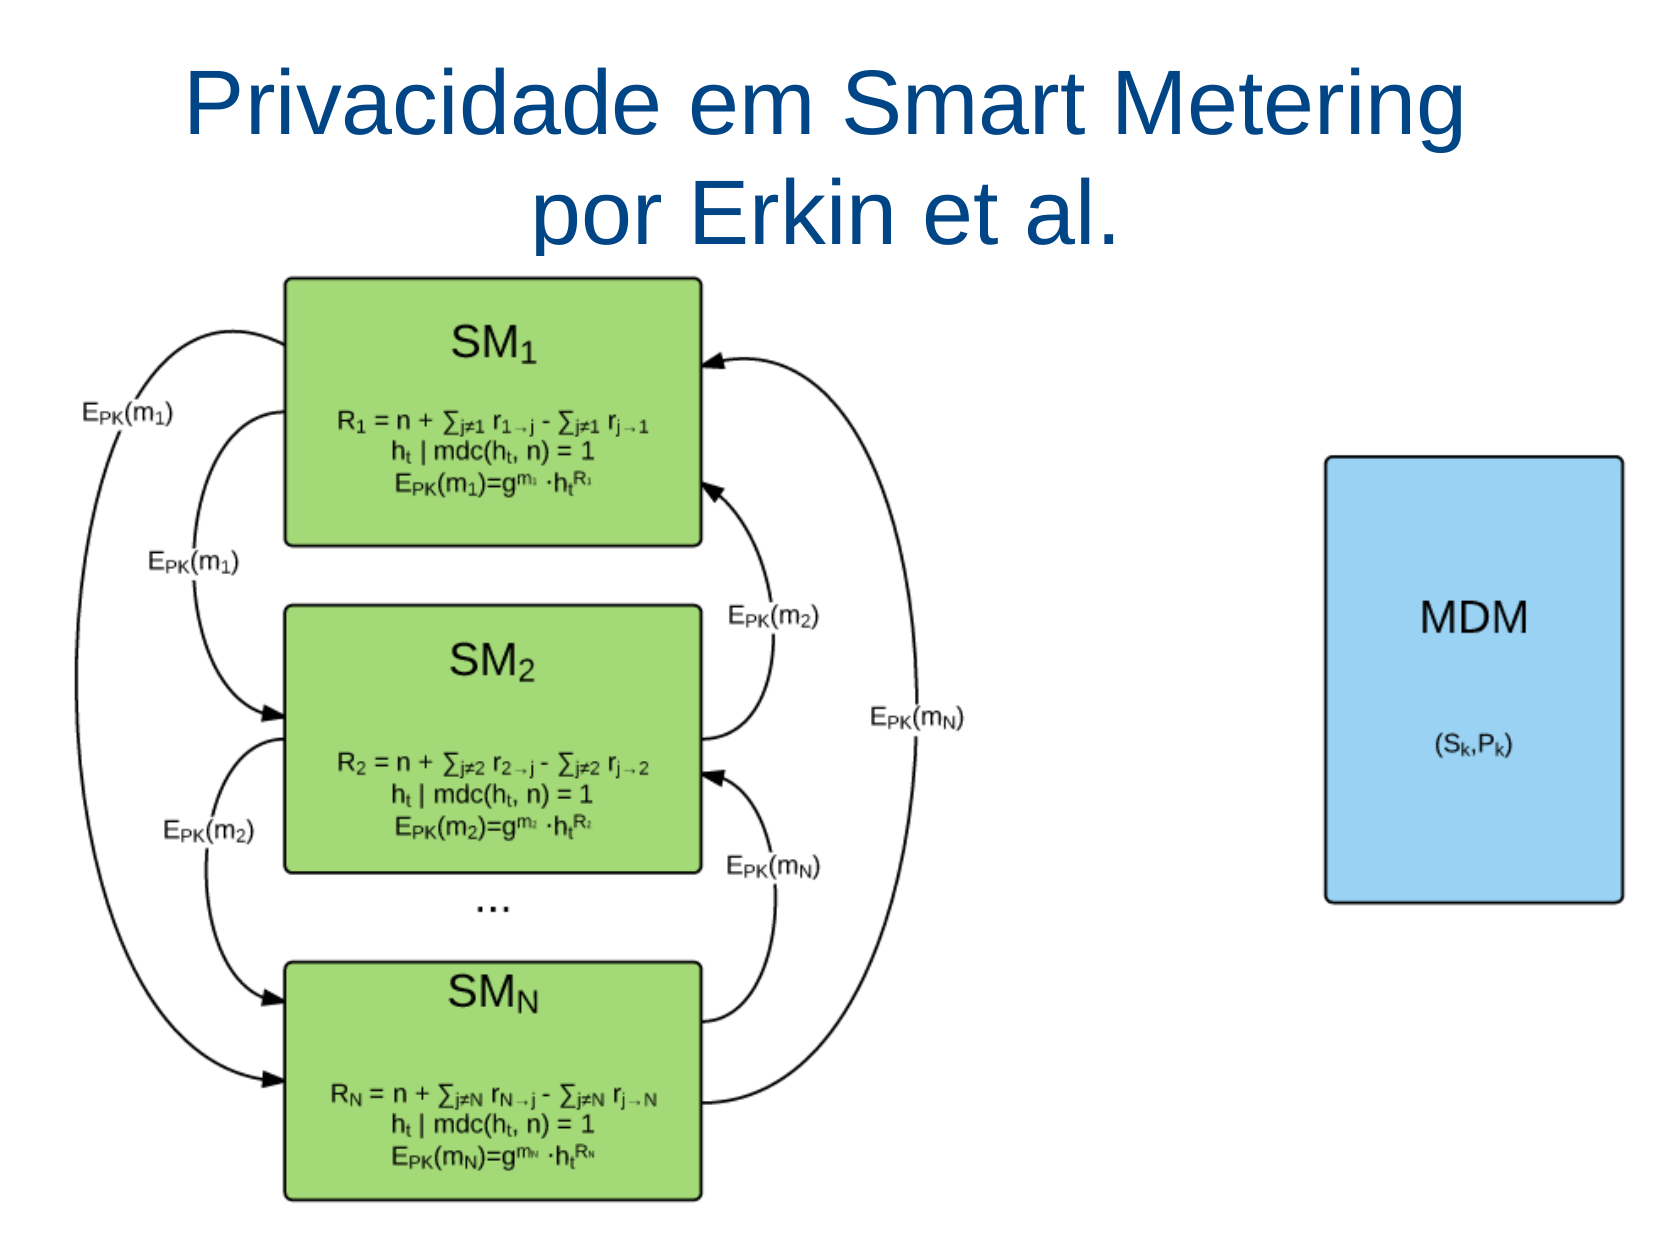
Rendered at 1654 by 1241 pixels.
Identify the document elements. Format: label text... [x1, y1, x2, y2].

title Privacidade em Smart Metering por Erkin et al. [82, 42, 1571, 256]
picture [38, 256, 1636, 1215]
